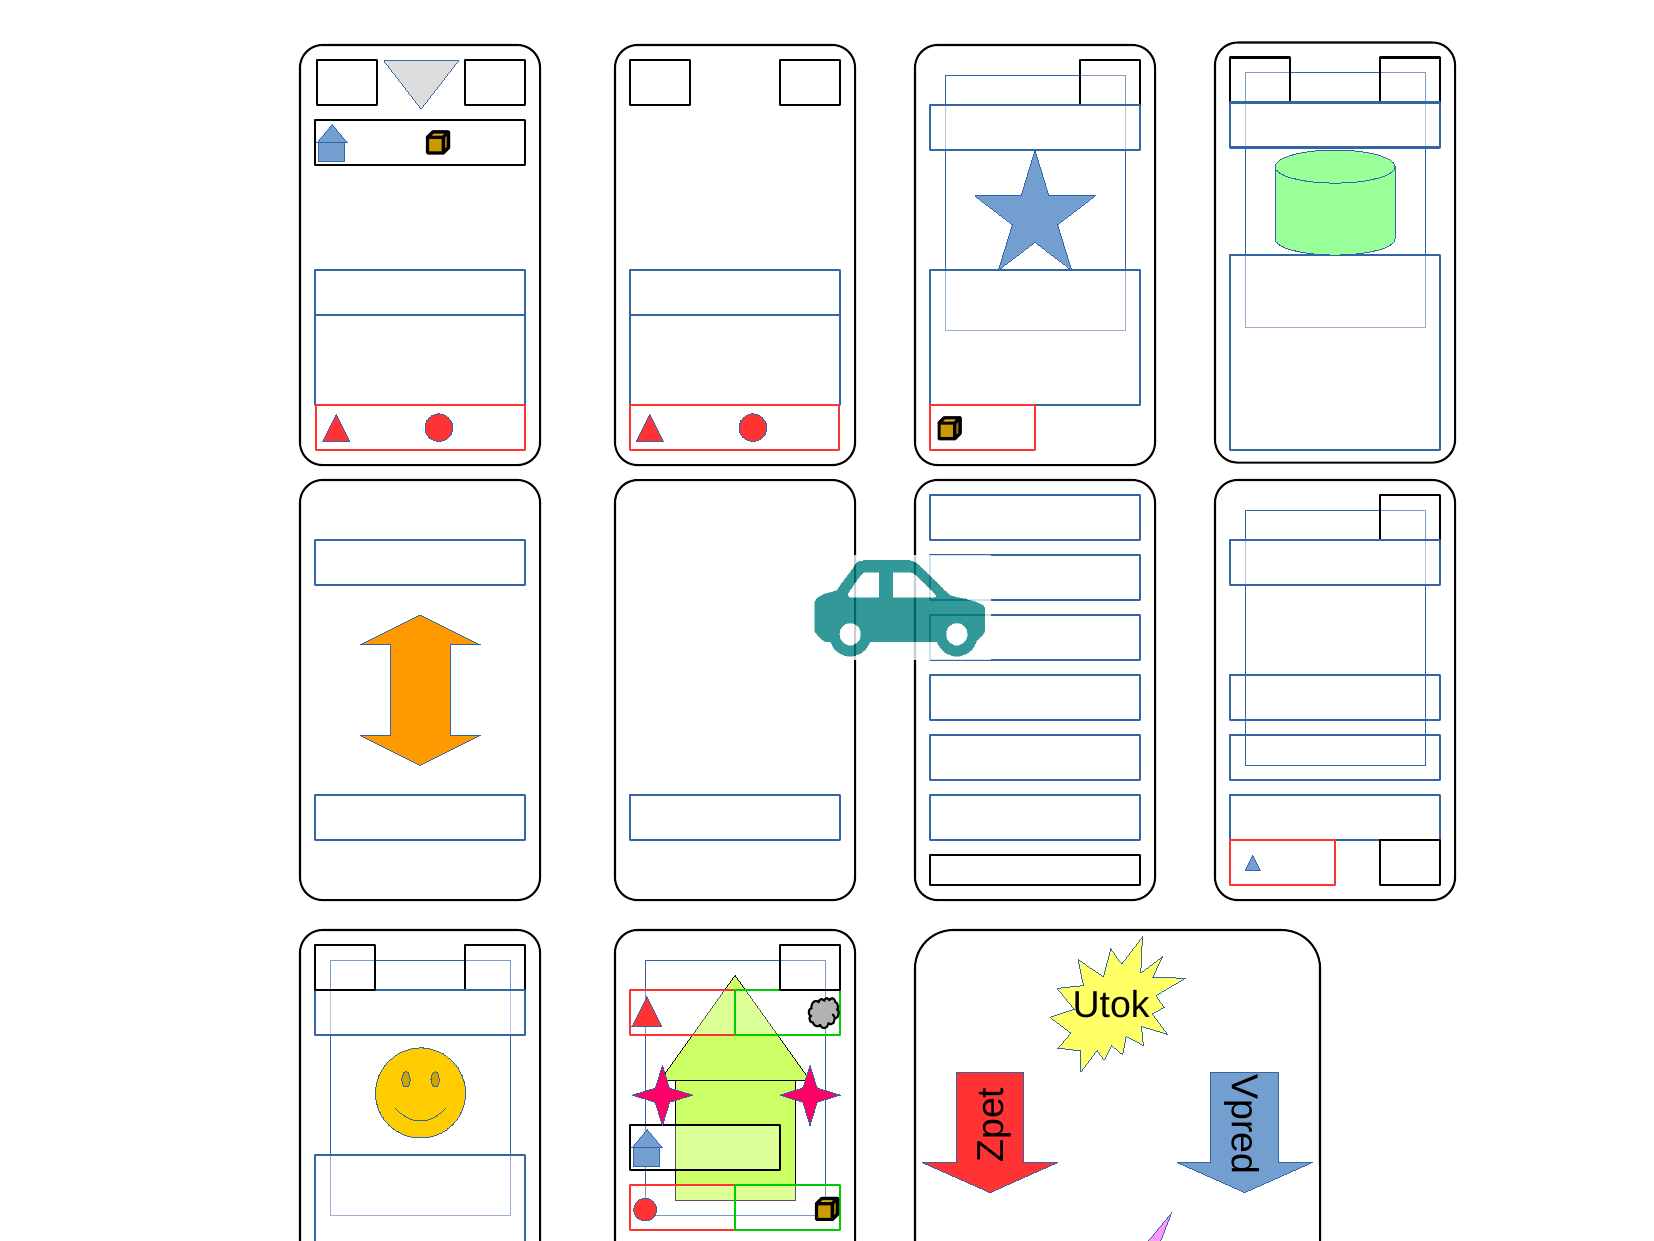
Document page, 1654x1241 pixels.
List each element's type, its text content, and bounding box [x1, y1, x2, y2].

text_box [915, 930, 1321, 1241]
text_box [1215, 480, 1456, 901]
text_box Zpet [922, 1072, 1058, 1193]
text_box [615, 45, 856, 466]
text_box [300, 480, 541, 901]
text_box Vpred [1177, 1072, 1313, 1193]
text_box Inventar [1148, 1212, 1172, 1241]
text_box Utok [1050, 936, 1186, 1072]
picture [810, 555, 991, 660]
text_box [915, 45, 1156, 466]
text_box [300, 45, 541, 466]
text_box [300, 930, 541, 1241]
text_box [915, 480, 1156, 901]
text_box [615, 930, 856, 1241]
text_box [1215, 42, 1456, 463]
text_box [615, 480, 856, 901]
